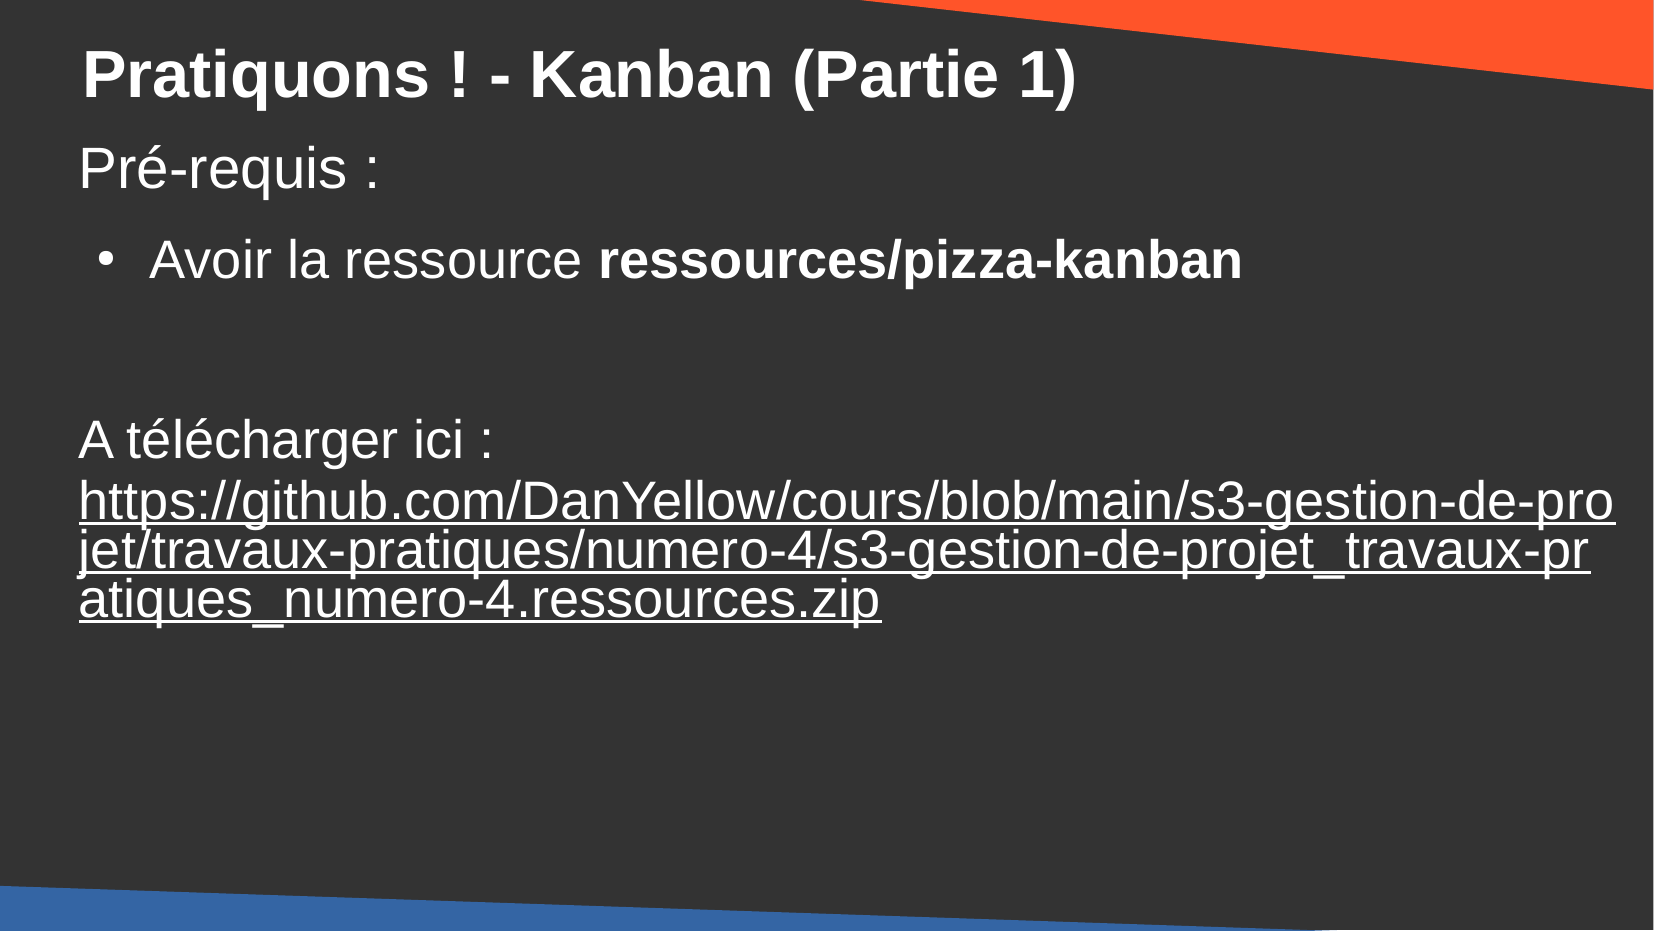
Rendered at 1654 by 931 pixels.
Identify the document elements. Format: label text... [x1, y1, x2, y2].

text_box [0, 885, 1337, 931]
text_box [859, 0, 1654, 90]
title Pratiquons ! - Kanban (Partie 1) [82, 37, 1571, 114]
list Pré-requis : Avoir la ressource ressources/pizza-kanban A télécharger ici : https://github.com/DanYellow/cours/blob/main/s3-gestion-de-projet/travaux-pratiques/numero-4/s3-gestion-de-projet_travaux-pratiques_numero-4.ressources.zip [78, 135, 1618, 721]
